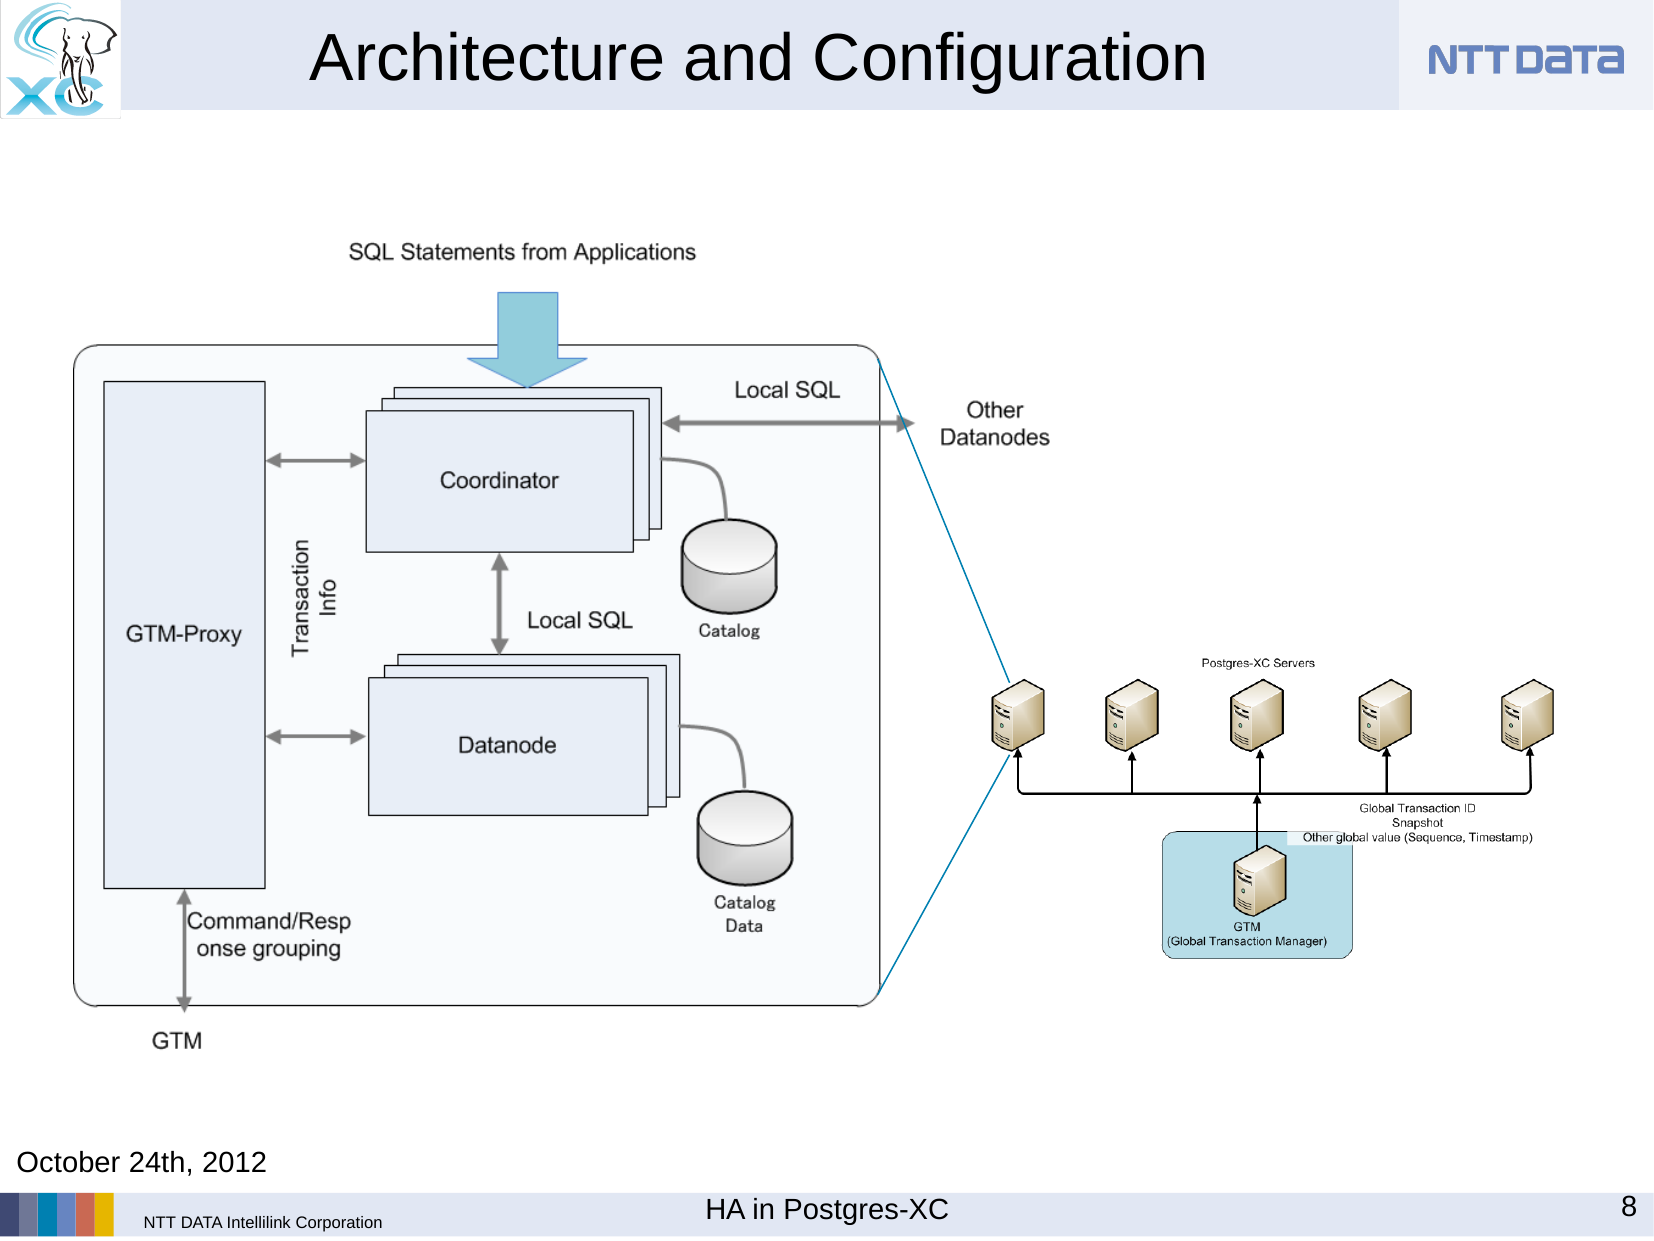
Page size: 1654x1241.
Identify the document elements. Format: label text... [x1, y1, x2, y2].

picture [1429, 45, 1624, 74]
picture [73, 236, 1554, 1055]
title Architecture and Configuration [120, 3, 1399, 110]
picture [0, 0, 121, 119]
